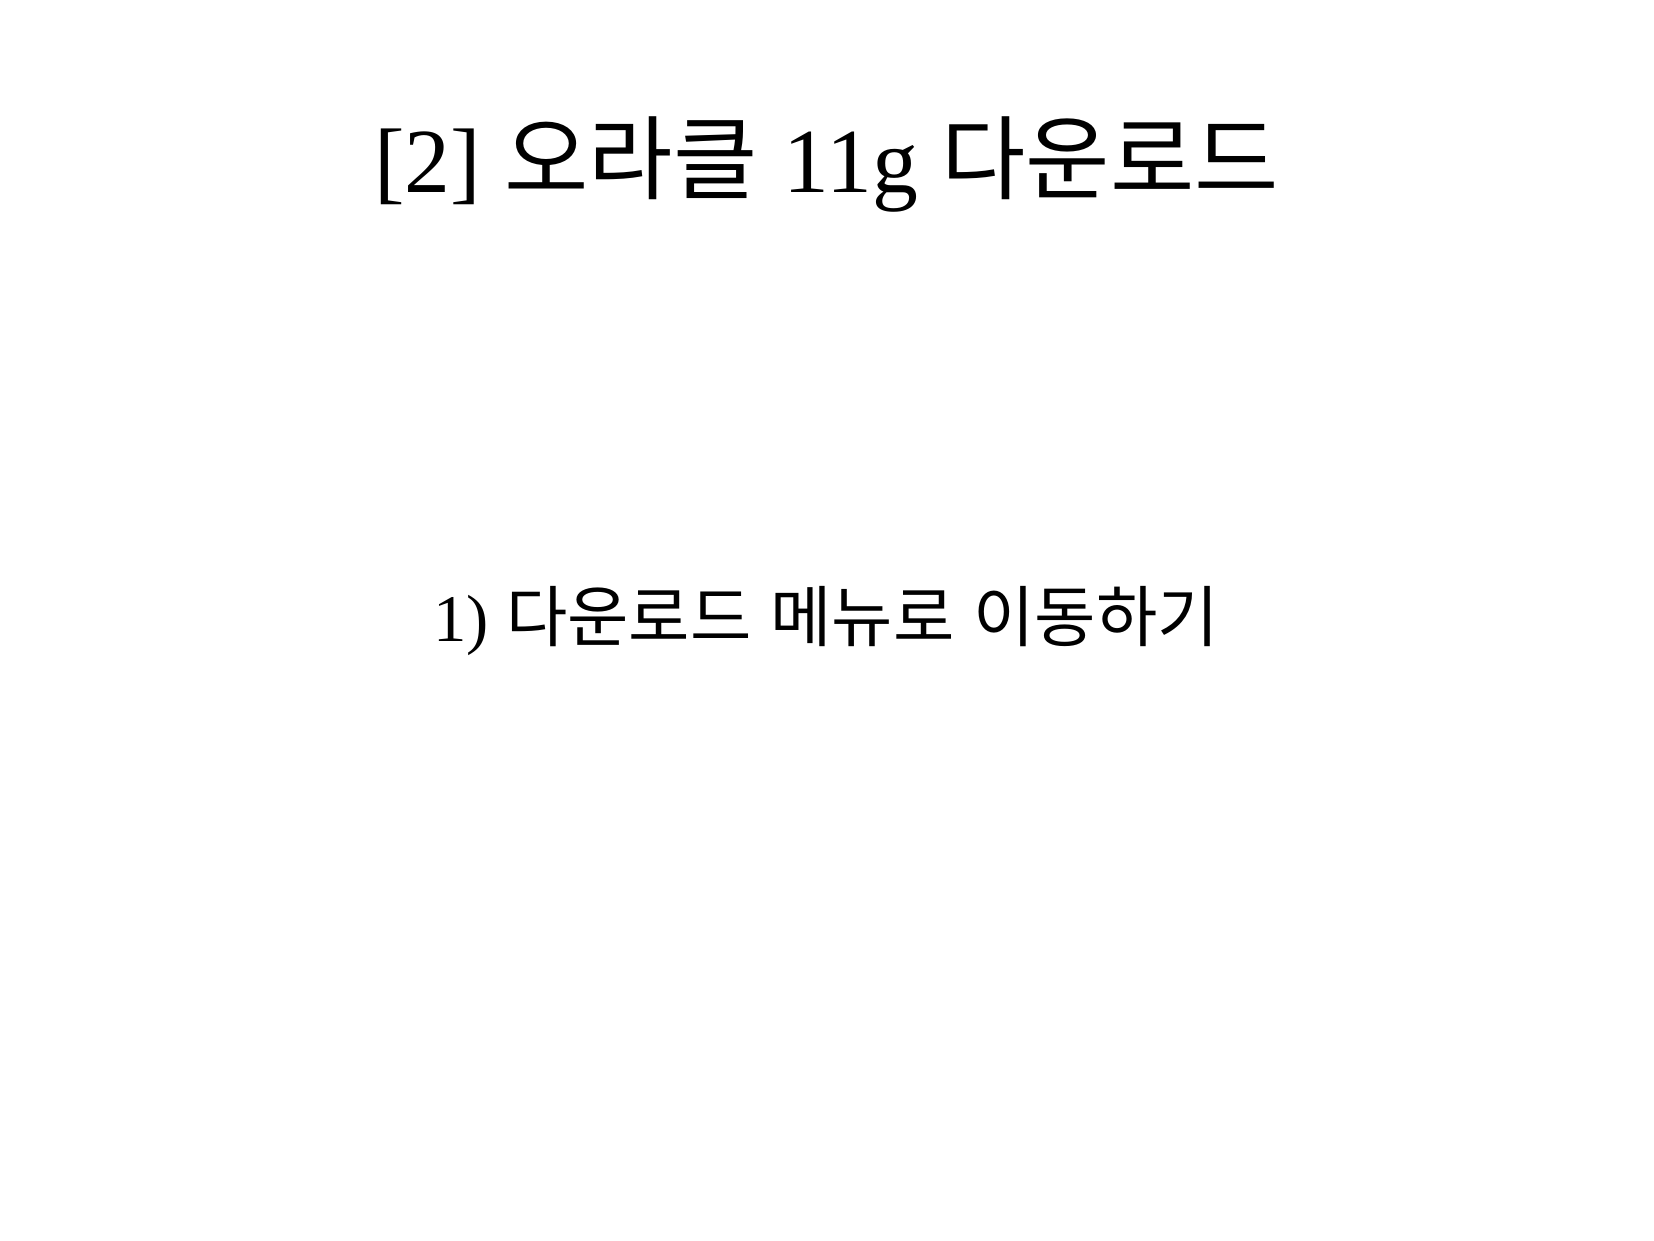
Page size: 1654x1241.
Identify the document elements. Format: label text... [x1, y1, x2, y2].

subtitle 1) 다운로드 메뉴로 이동하기 [82, 290, 1571, 1010]
title [2] 오라클 11g 다운로드 [82, 49, 1571, 257]
